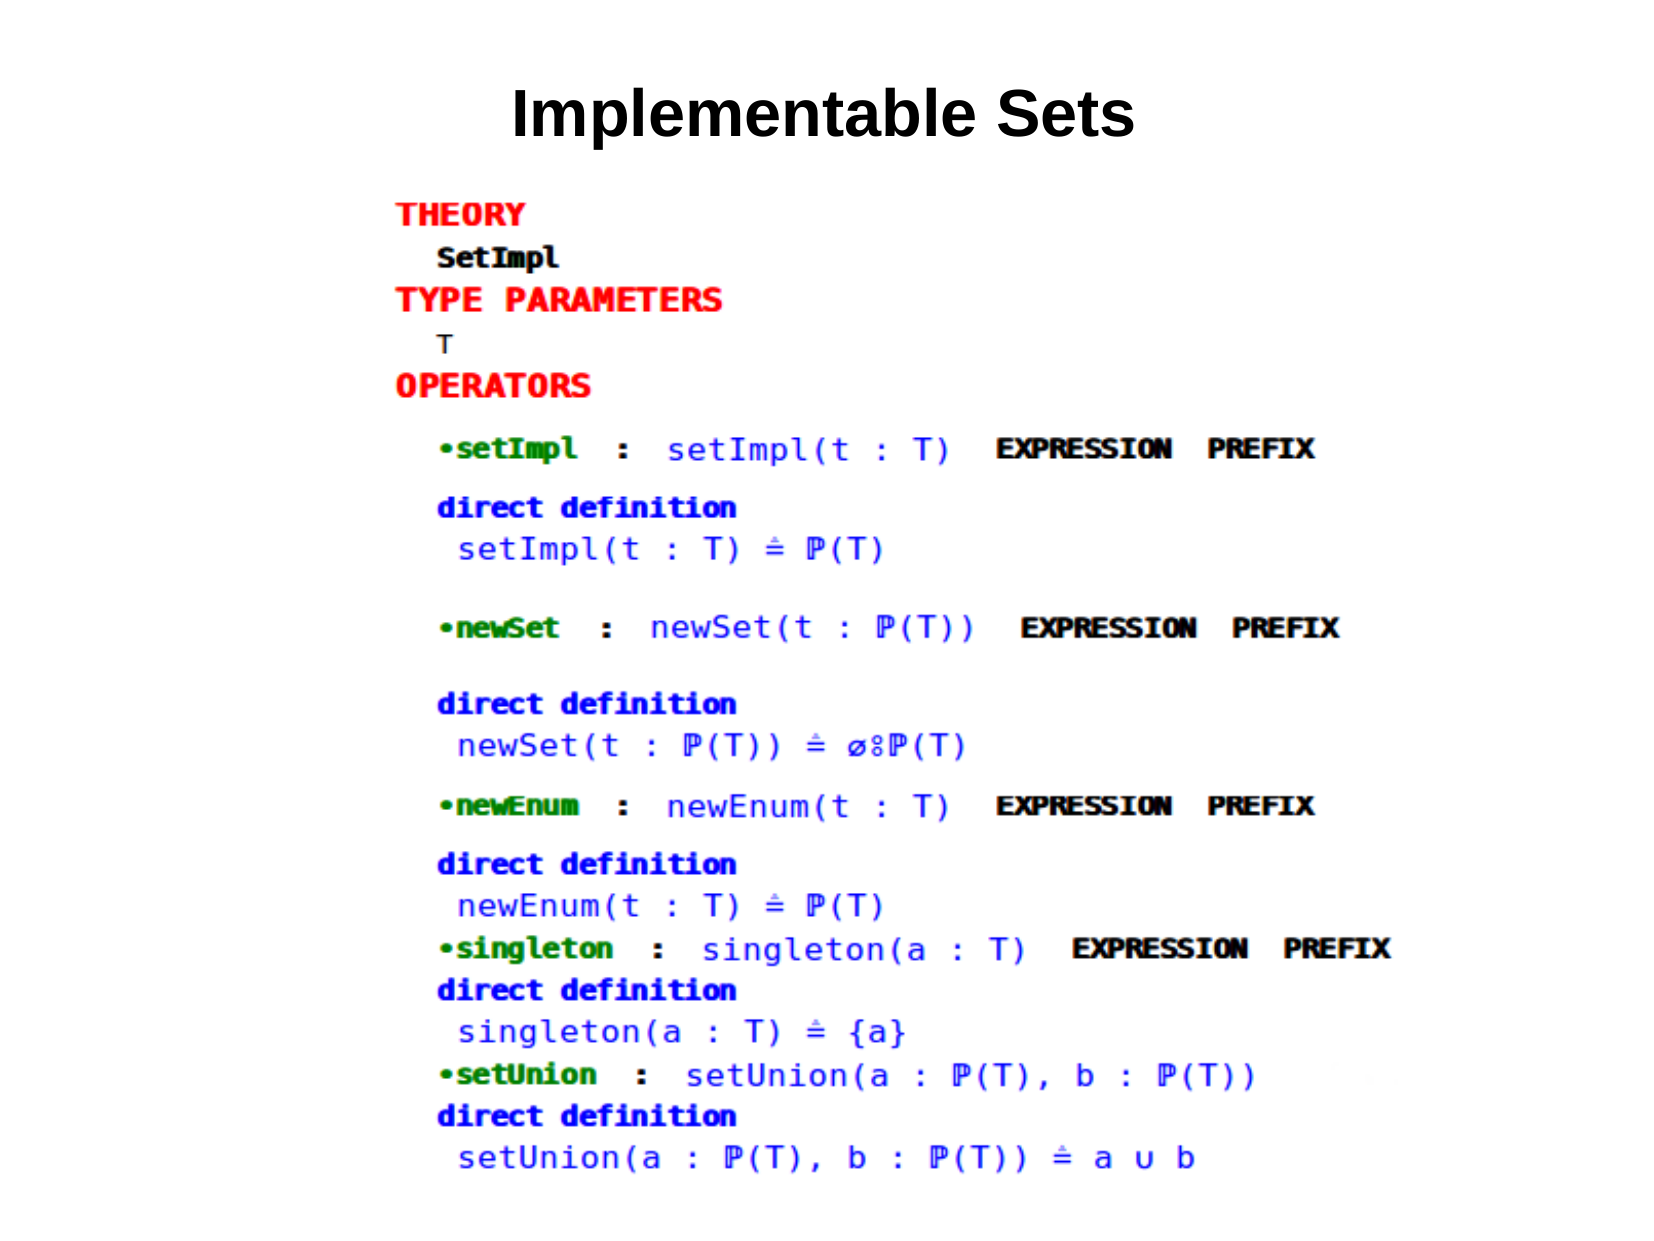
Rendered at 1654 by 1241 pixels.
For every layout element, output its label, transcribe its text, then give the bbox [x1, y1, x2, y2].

picture [377, 188, 1406, 1182]
text_box Implementable Sets [187, 76, 1462, 166]
